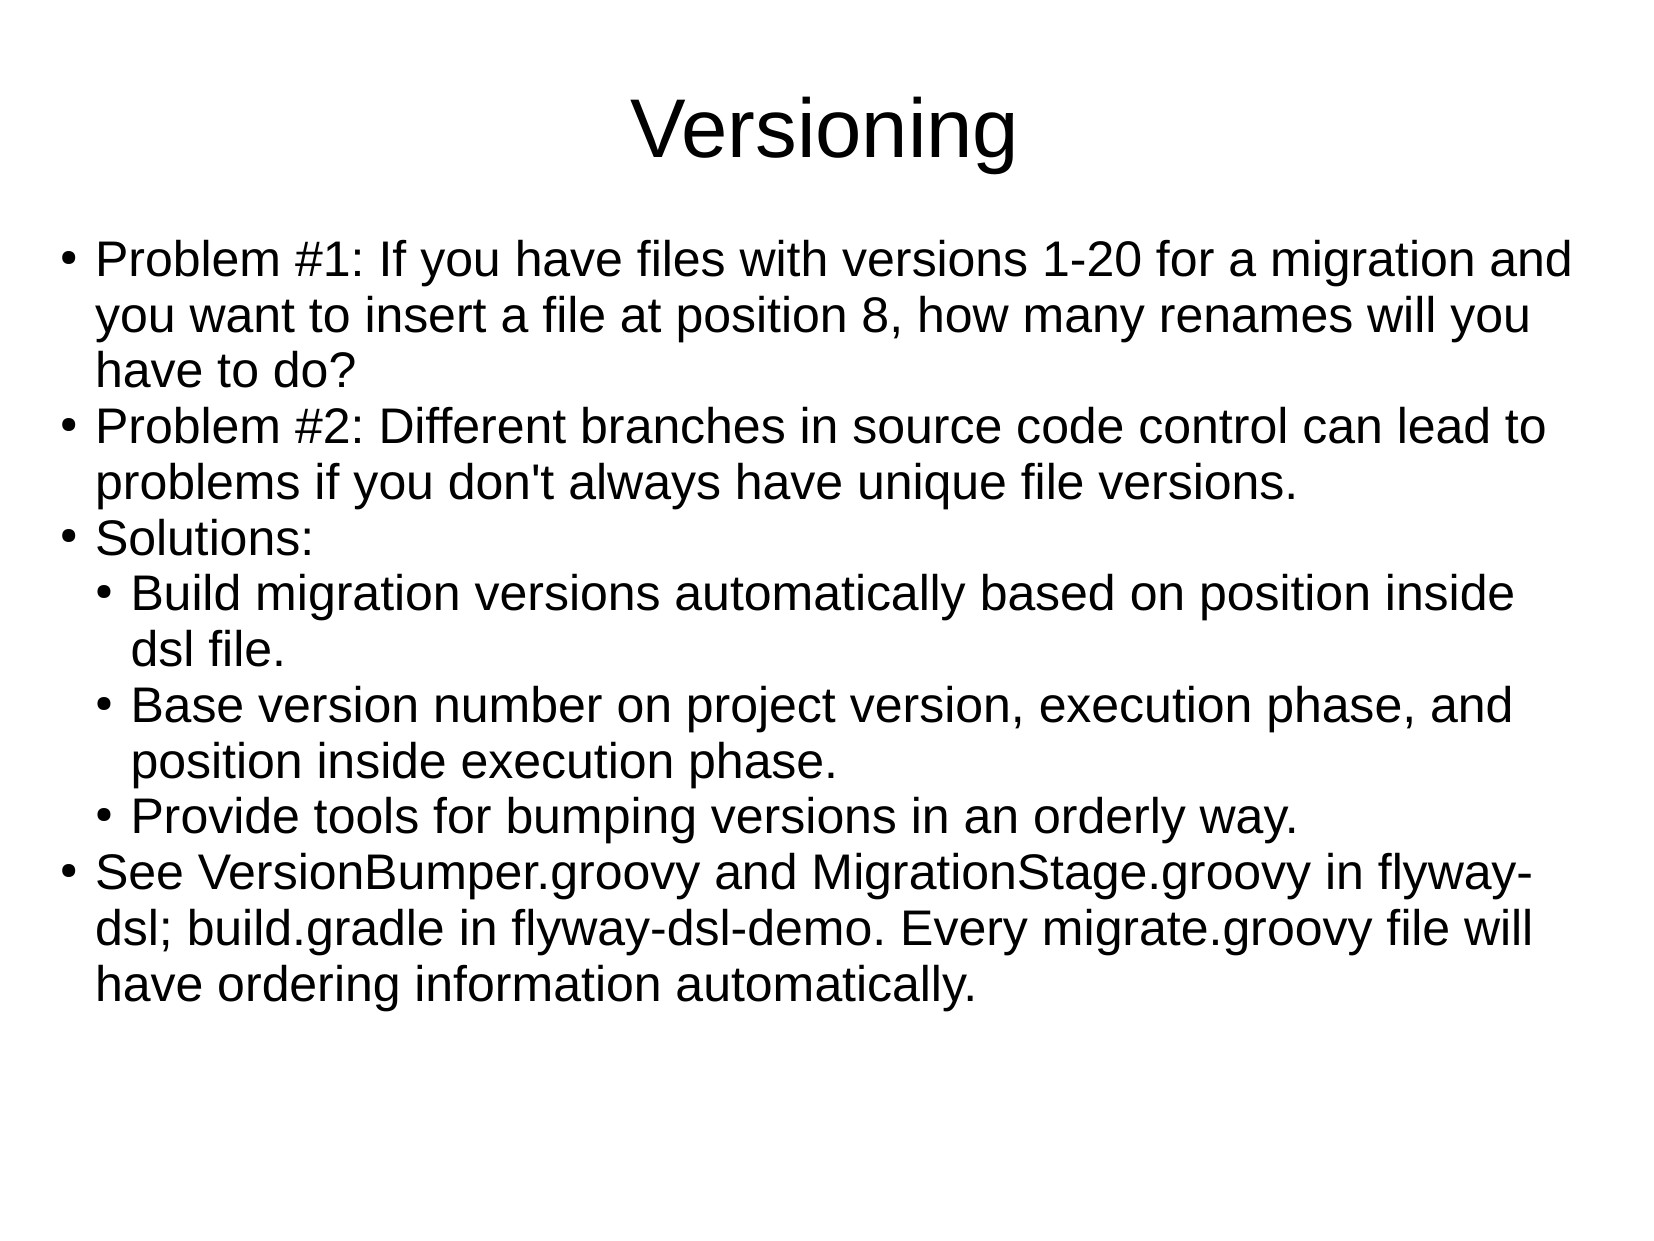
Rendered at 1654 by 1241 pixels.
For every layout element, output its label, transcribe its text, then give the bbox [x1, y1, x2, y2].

text_box Versioning Problem #1: If you have files with versions 1-20 for a migration and you want to insert a file at position 8, how many renames will you have to do? Problem #2: Different branches in source code control can lead to problems if you don't always have unique file versions. Solutions: Build migration versions automatically based on position inside dsl file. Base version number on project version, execution phase, and position inside execution phase. Provide tools for bumping versions in an orderly way. See VersionBumper.groovy and MigrationStage.groovy in flyway-dsl; build.gradle in flyway-dsl-demo. Every migrate.groovy file will have ordering information automatically. [45, 75, 1606, 1126]
